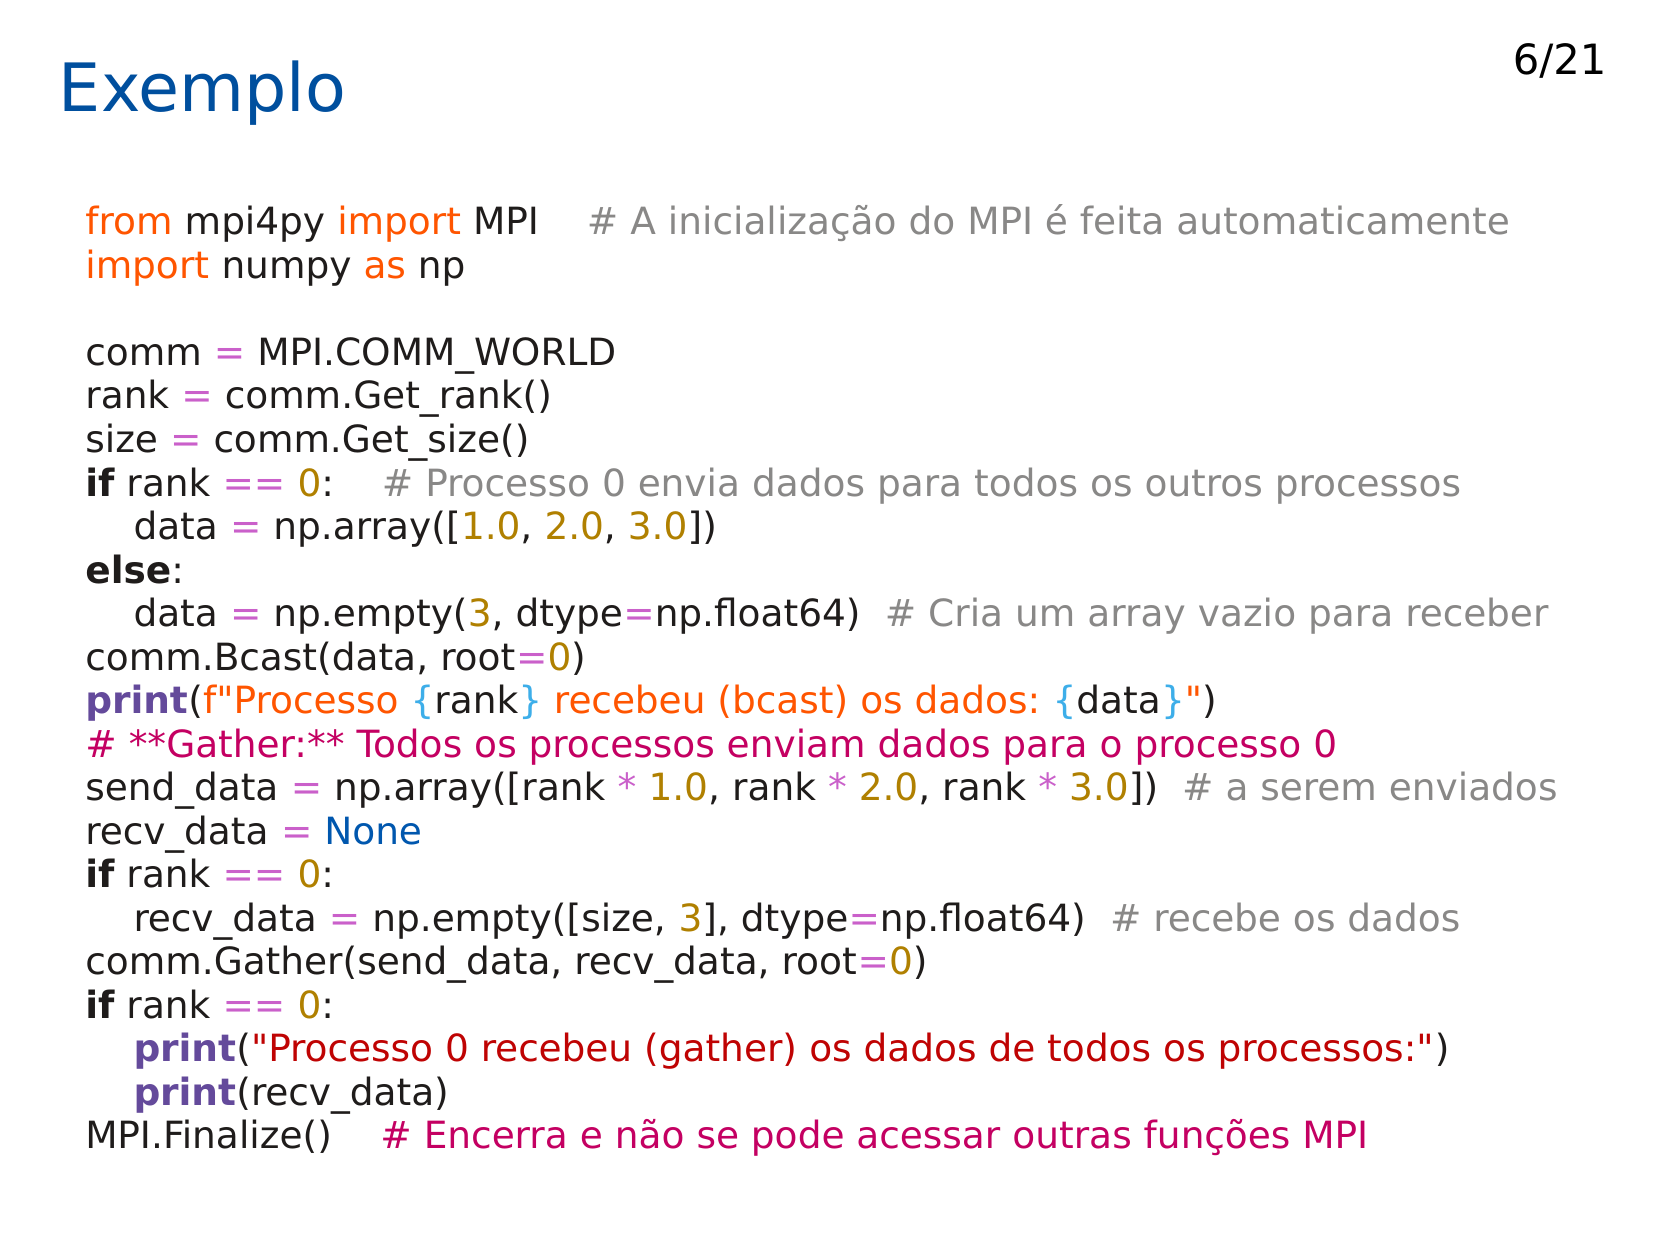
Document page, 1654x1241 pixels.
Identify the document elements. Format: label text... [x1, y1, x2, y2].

title Exemplo [59, 29, 1506, 148]
text_box from mpi4py import MPI # A inicialização do MPI é feita automaticamente import numpy as np comm = MPI.COMM_WORLD rank = comm.Get_rank() size = comm.Get_size() if rank == 0: # Processo 0 envia dados para todos os outros processos data = np.array([1.0, 2.0, 3.0]) else: data = np.empty(3, dtype=np.float64) # Cria um array vazio para receber comm.Bcast(data, root=0) print(f"Processo {rank} recebeu (bcast) os dados: {data}") # **Gather:** Todos os processos enviam dados para o processo 0 send_data = np.array([rank * 1.0, rank * 2.0, rank * 3.0]) # a serem enviados recv_data = None if rank == 0: recv_data = np.empty([size, 3], dtype=np.float64) # recebe os dados comm.Gather(send_data, recv_data, root=0) if rank == 0: print("Processo 0 recebeu (gather) os dados de todos os processos:") print(recv_data) MPI.Finalize() # Encerra e não se pode acessar outras funções MPI [70, 192, 1595, 1209]
